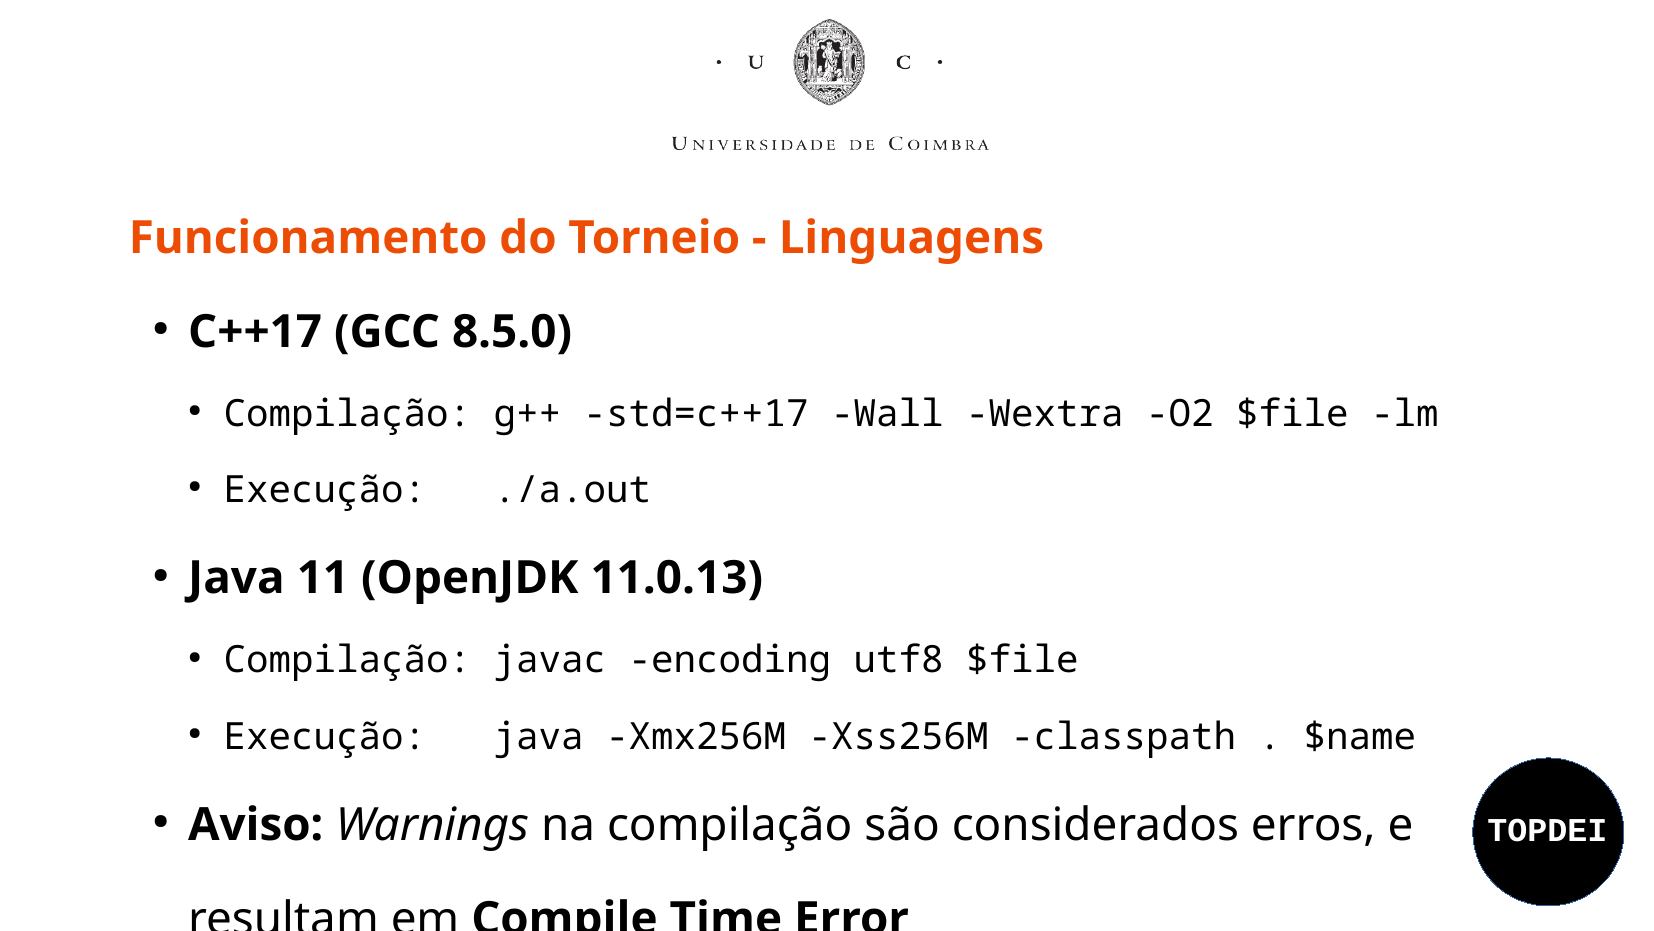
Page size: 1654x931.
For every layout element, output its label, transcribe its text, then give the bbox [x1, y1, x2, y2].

picture [641, 0, 1013, 200]
text_box Funcionamento do Torneio - Linguagens C++17 (GCC 8.5.0) Compilação: g++ -std=c++17 -Wall -Wextra -O2 $file -lm Execução: ./a.out Java 11 (OpenJDK 11.0.13) Compilação: javac -encoding utf8 $file Execução: java -Xmx256M -Xss256M -classpath . $name Aviso: Warnings na compilação são considerados erros, e resultam em Compile Time Error [114, 196, 1540, 865]
text_box TOPDEI [1472, 806, 1628, 871]
text_box [1484, 871, 1613, 906]
text_box [1477, 757, 1620, 806]
